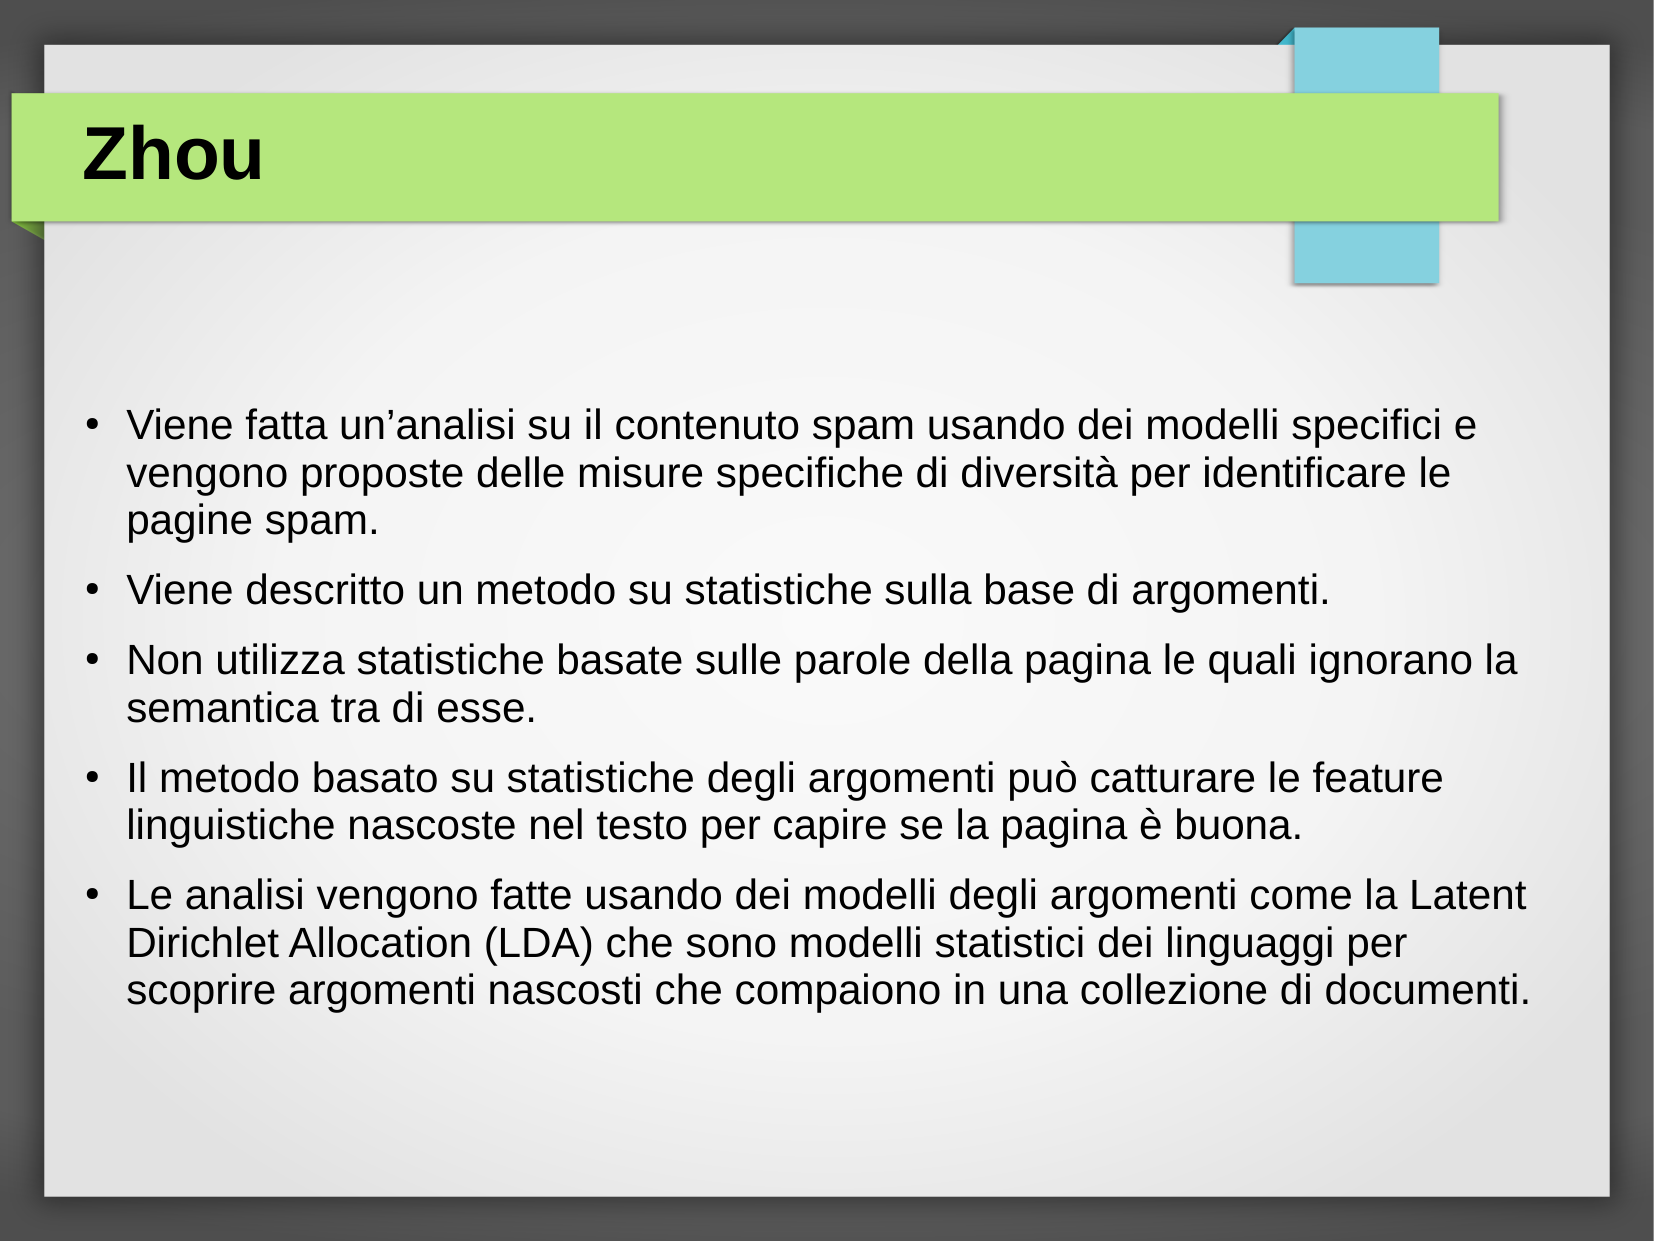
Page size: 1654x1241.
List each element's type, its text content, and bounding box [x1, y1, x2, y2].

picture [0, 0, 1654, 1241]
list Viene fatta un’analisi su il contenuto spam usando dei modelli specifici e vengono proposte delle misure specifiche di diversità per identificare le pagine spam. Viene descritto un metodo su statistiche sulla base di argomenti. Non utilizza statistiche basate sulle parole della pagina le quali ignorano la semantica tra di esse. Il metodo basato su statistiche degli argomenti può catturare le feature linguistiche nascoste nel testo per capire se la pagina è buona. Le analisi vengono fatte usando dei modelli degli argomenti come la Latent Dirichlet Allocation (LDA) che sono modelli statistici dei linguaggi per scoprire argomenti nascosti che compaiono in una collezione di documenti. [70, 401, 1548, 1040]
title Zhou [82, 94, 1264, 213]
